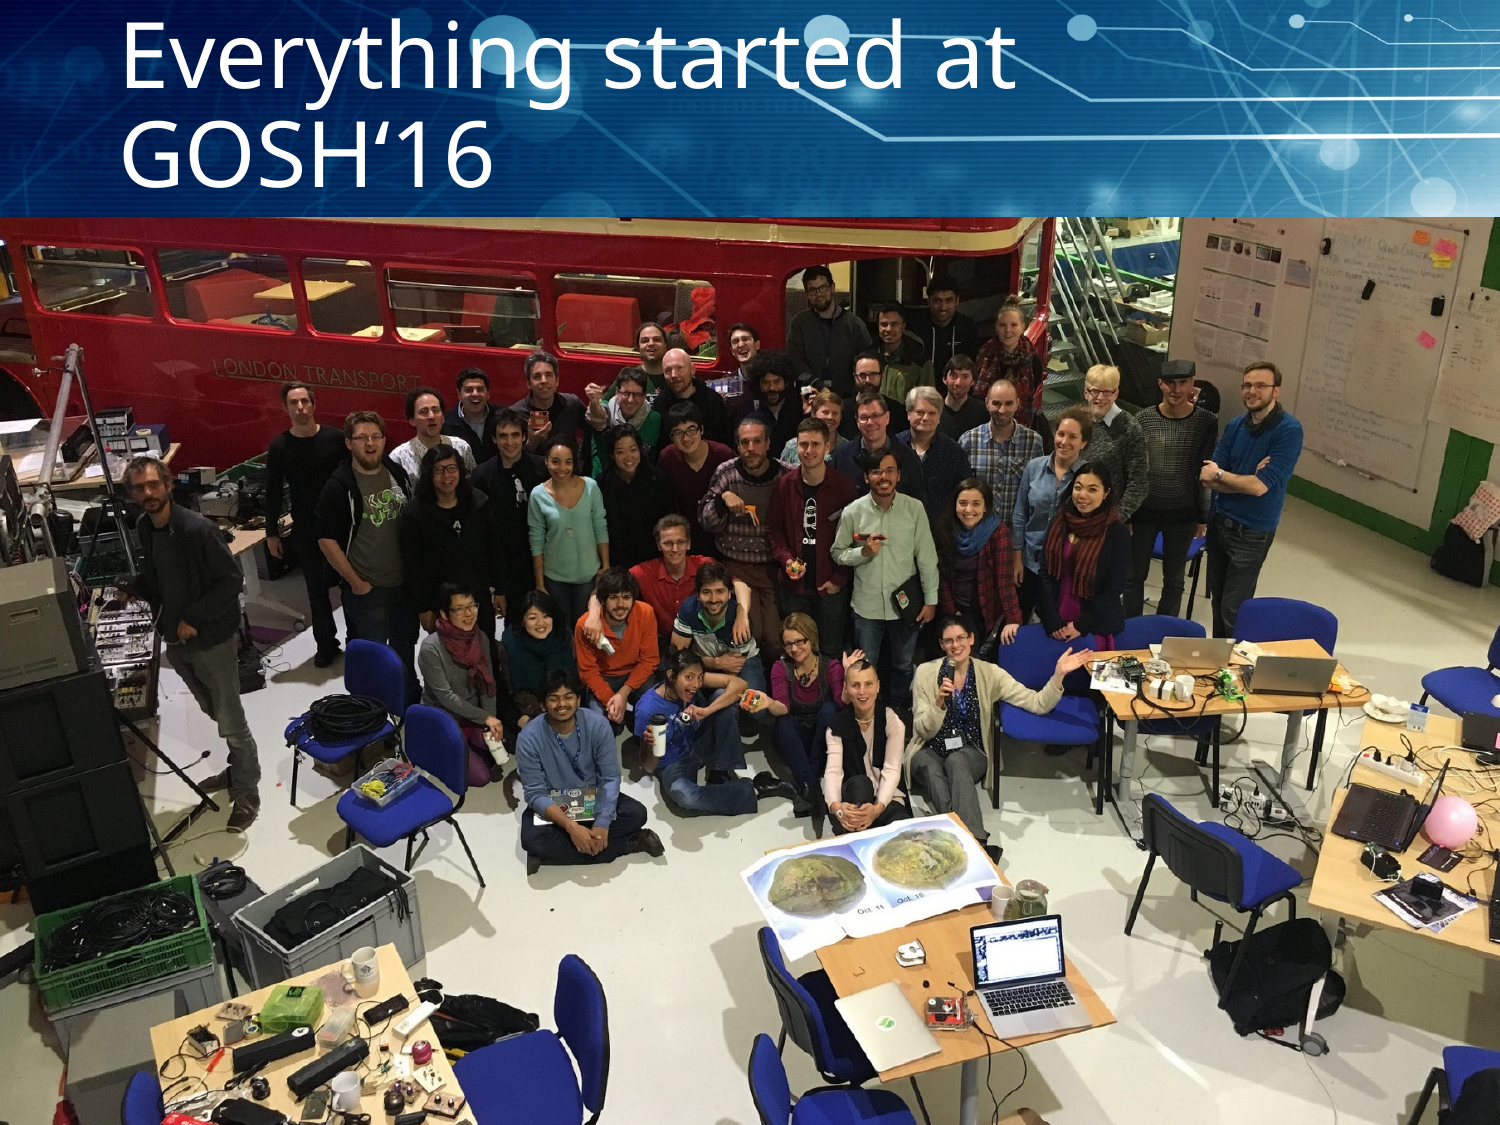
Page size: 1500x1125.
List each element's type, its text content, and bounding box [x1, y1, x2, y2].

picture [0, 217, 1500, 1125]
title Everything started at GOSH‘16 [103, 0, 1397, 217]
